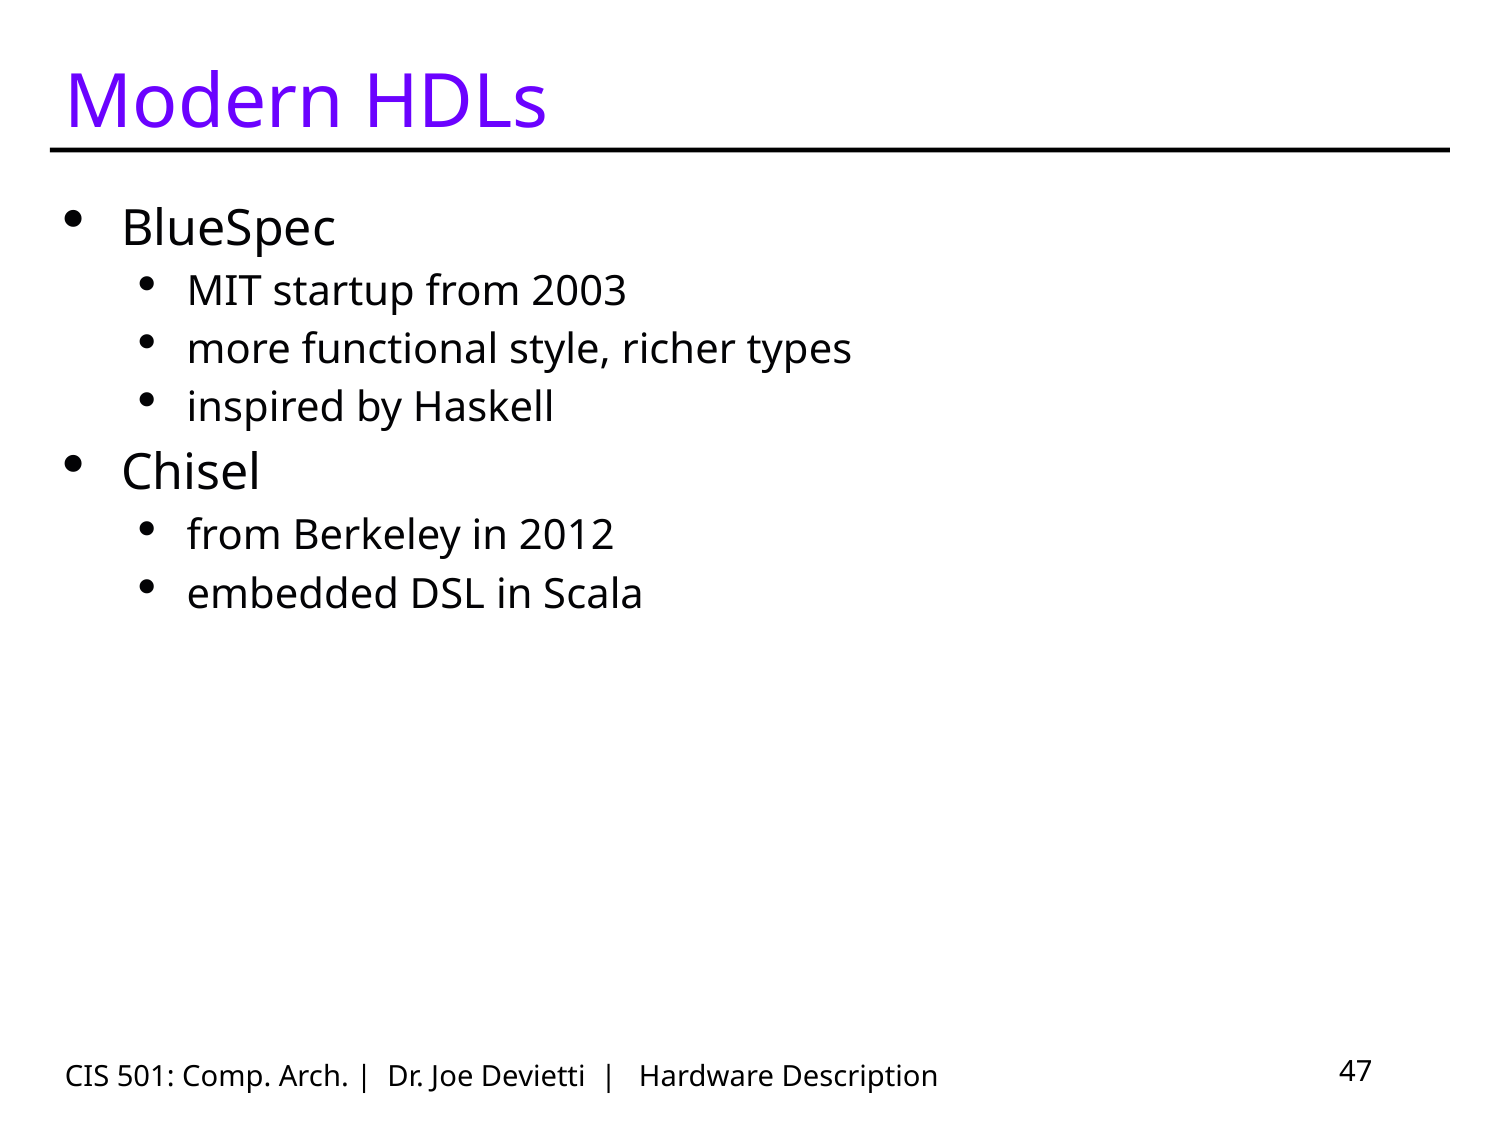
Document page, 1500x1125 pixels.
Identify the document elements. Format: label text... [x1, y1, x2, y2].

text_box BlueSpec MIT startup from 2003 more functional style, richer types inspired by Haskell Chisel from Berkeley in 2012 embedded DSL in Scala [49, 187, 1450, 1025]
text_box CIS 501: Comp. Arch. | Dr. Joe Devietti | Hardware Description [49, 1049, 988, 1100]
text_box <number> [1074, 1049, 1388, 1100]
text_box Modern HDLs [49, 37, 1375, 150]
